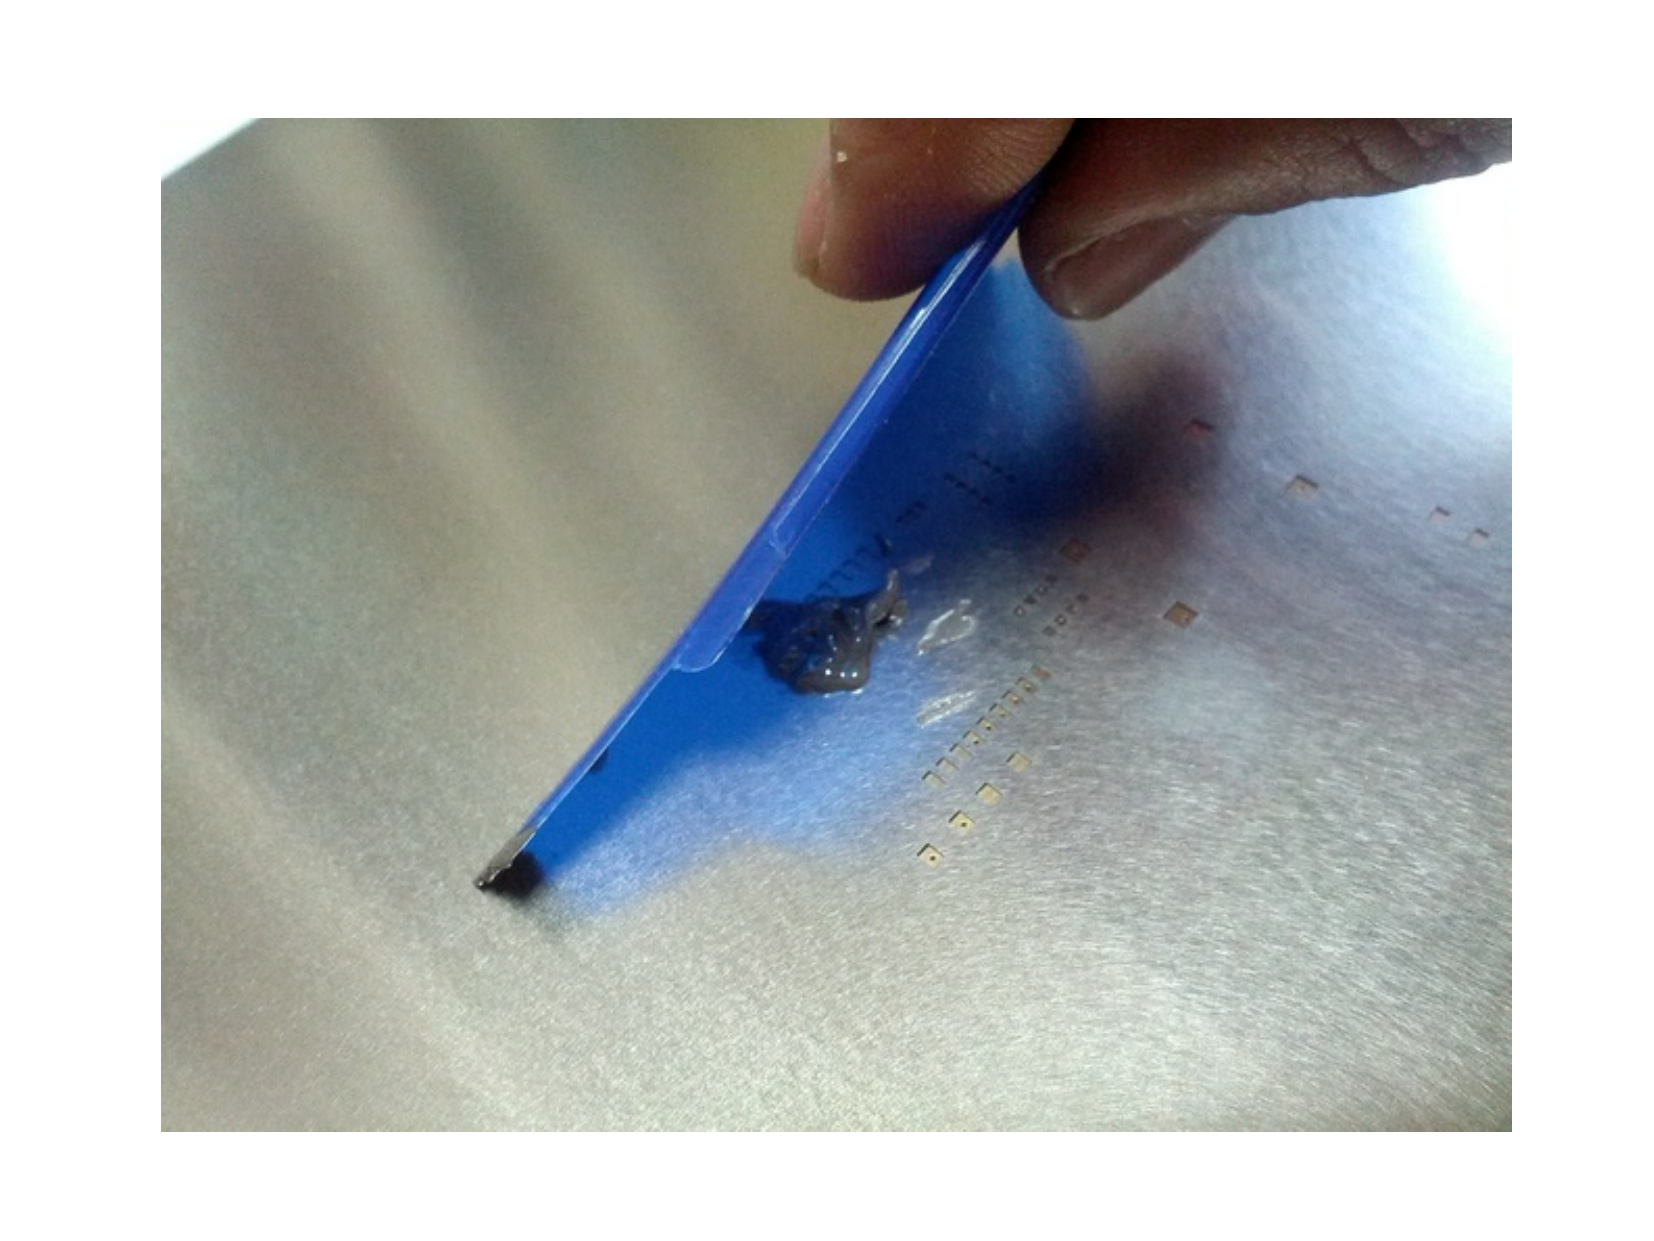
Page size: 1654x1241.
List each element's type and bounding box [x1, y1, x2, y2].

picture [161, 118, 1512, 1132]
